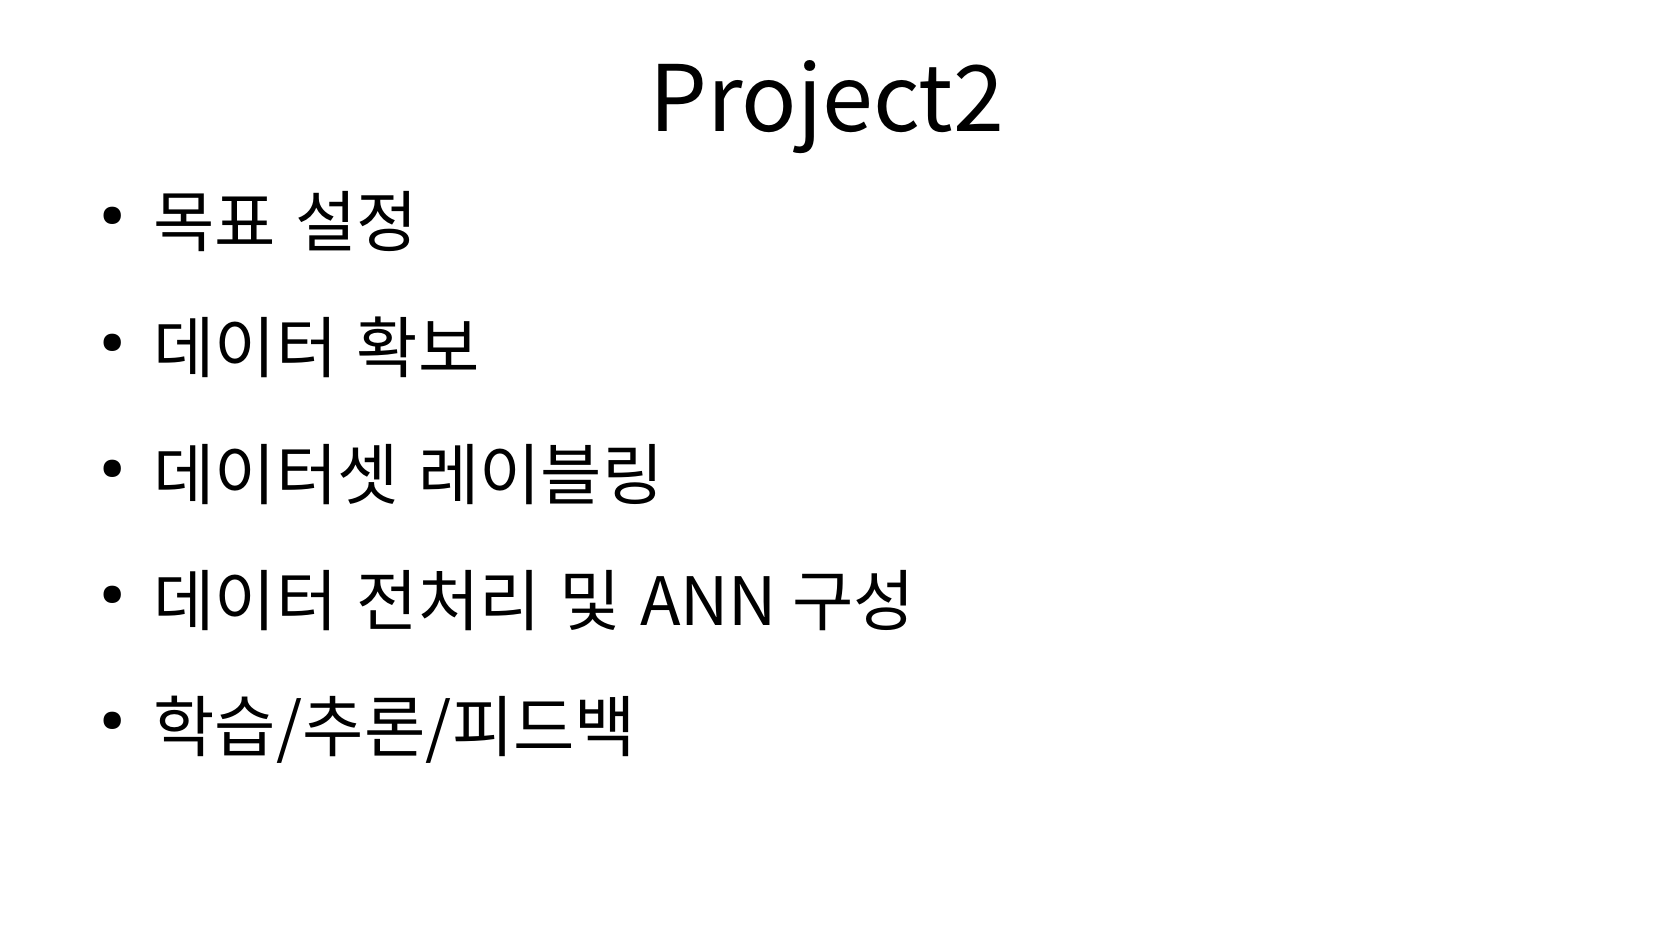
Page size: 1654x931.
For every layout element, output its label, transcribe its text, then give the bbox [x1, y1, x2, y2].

title Project2 [82, 13, 1571, 169]
list 목표 설정 데이터 확보 데이터셋 레이블링 데이터 전처리 및 ANN 구성 학습/추론/피드백 [82, 169, 1571, 931]
